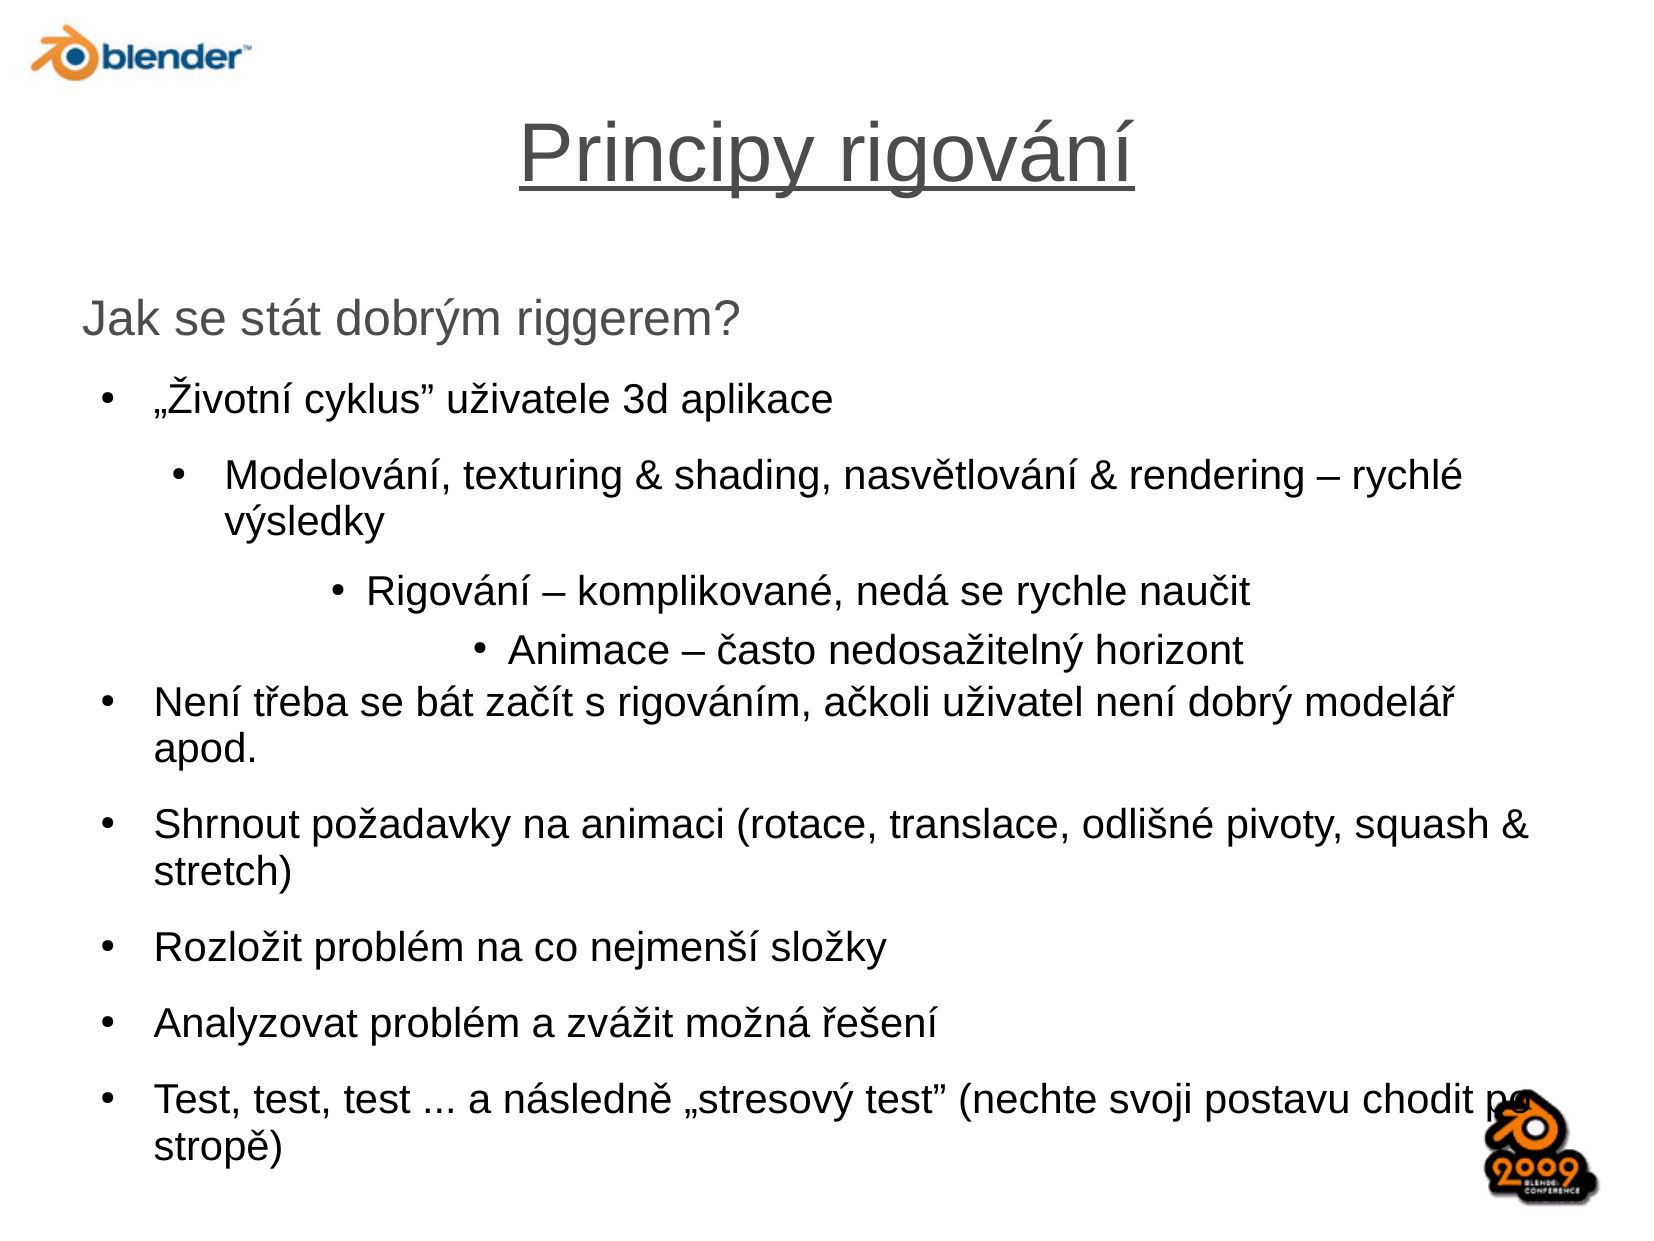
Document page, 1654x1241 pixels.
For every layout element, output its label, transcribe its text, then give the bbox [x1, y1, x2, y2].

list Jak se stát dobrým riggerem? „Životní cyklus” uživatele 3d aplikace Modelování, texturing & shading, nasvětlování & rendering – rychlé výsledky Rigování – komplikované, nedá se rychle naučit Animace – často nedosažitelný horizont Není třeba se bát začít s rigováním, ačkoli uživatel není dobrý modelář apod. Shrnout požadavky na animaci (rotace, translace, odlišné pivoty, squash & stretch) Rozložit problém na co nejmenší složky Analyzovat problém a zvážit možná řešení Test, test, test ... a následně „stresový test” (nechte svoji postavu chodit po stropě) [82, 290, 1571, 1173]
title Principy rigování [82, 49, 1571, 257]
picture [15, 18, 266, 89]
picture [1476, 1085, 1602, 1211]
